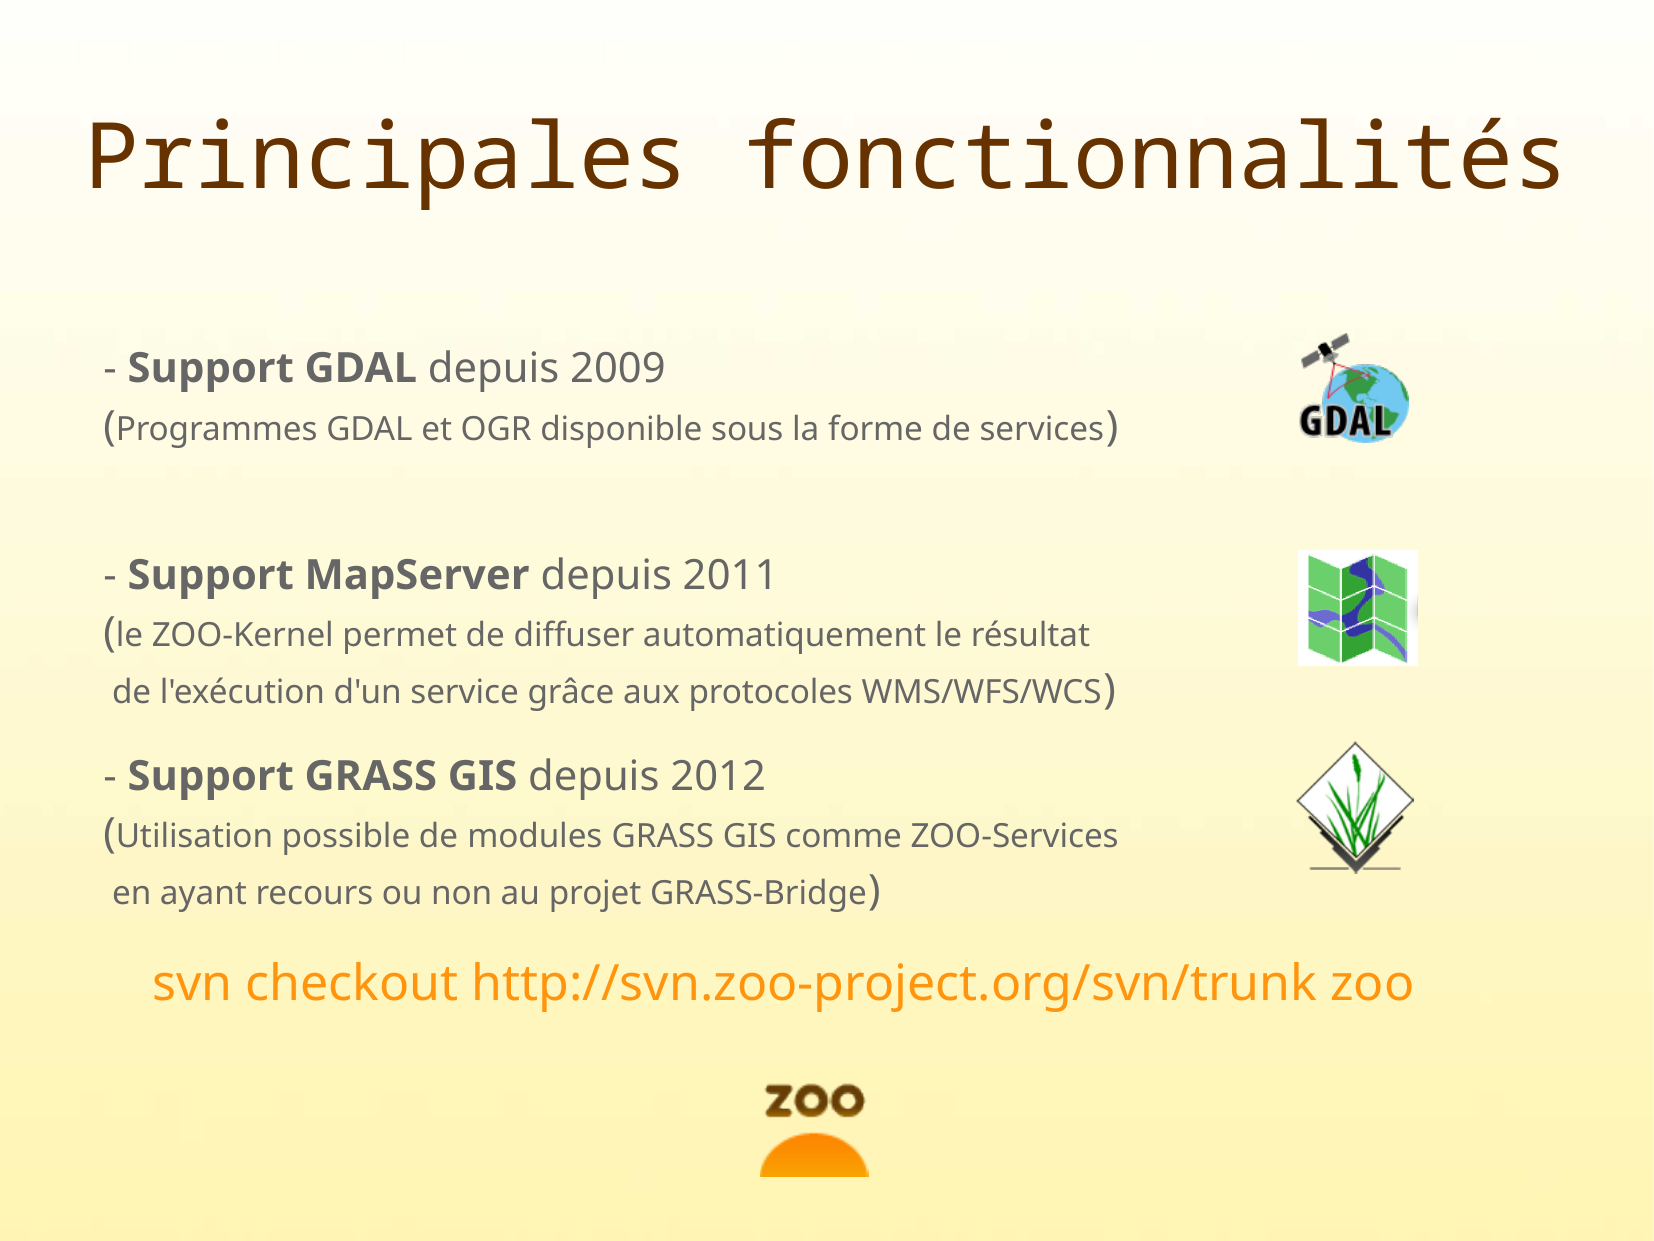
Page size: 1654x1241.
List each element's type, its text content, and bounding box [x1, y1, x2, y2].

text_box - Support GRASS GIS depuis 2012 (Utilisation possible de modules GRASS GIS comme ZOO-Services en ayant recours ou non au projet GRASS-Bridge) [88, 738, 1595, 906]
picture [0, 0, 1654, 1241]
text_box svn checkout http://svn.zoo-project.org/svn/trunk zoo [137, 938, 1548, 1076]
title Principales fonctionnalités [82, 49, 1571, 257]
text_box - Support GDAL depuis 2009 (Programmes GDAL et OGR disponible sous la forme de services) [88, 330, 1595, 448]
text_box - Support MapServer depuis 2011 (le ZOO-Kernel permet de diffuser automatiquement le résultat de l'exécution d'un service grâce aux protocoles WMS/WFS/WCS) [88, 537, 1595, 705]
